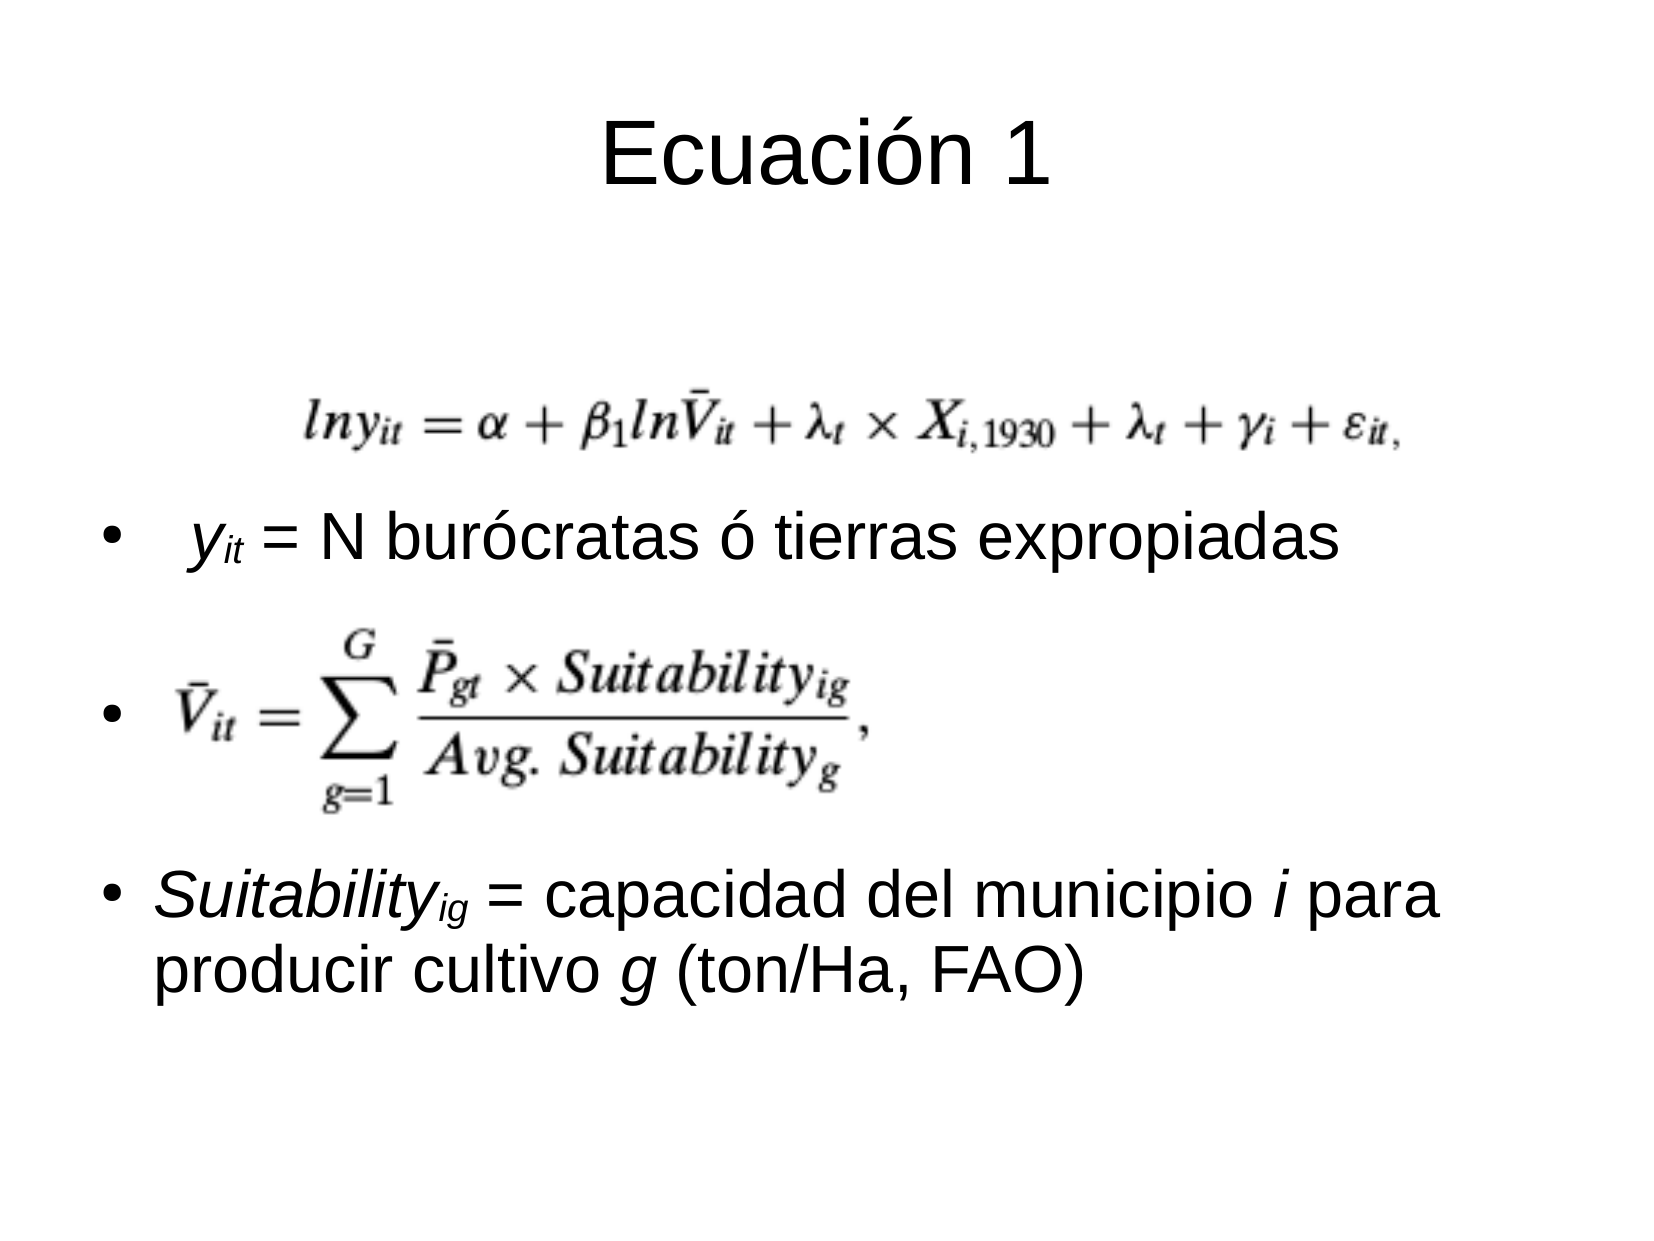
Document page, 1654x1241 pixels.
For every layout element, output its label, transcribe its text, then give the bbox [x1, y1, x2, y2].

picture [282, 377, 1417, 468]
picture [131, 596, 911, 836]
list yit = N burócratas ó tierras expropiadas Suitabilityig = capacidad del municipio i para producir cultivo g (ton/Ha, FAO) [82, 290, 1571, 1010]
title Ecuación 1 [82, 49, 1571, 257]
